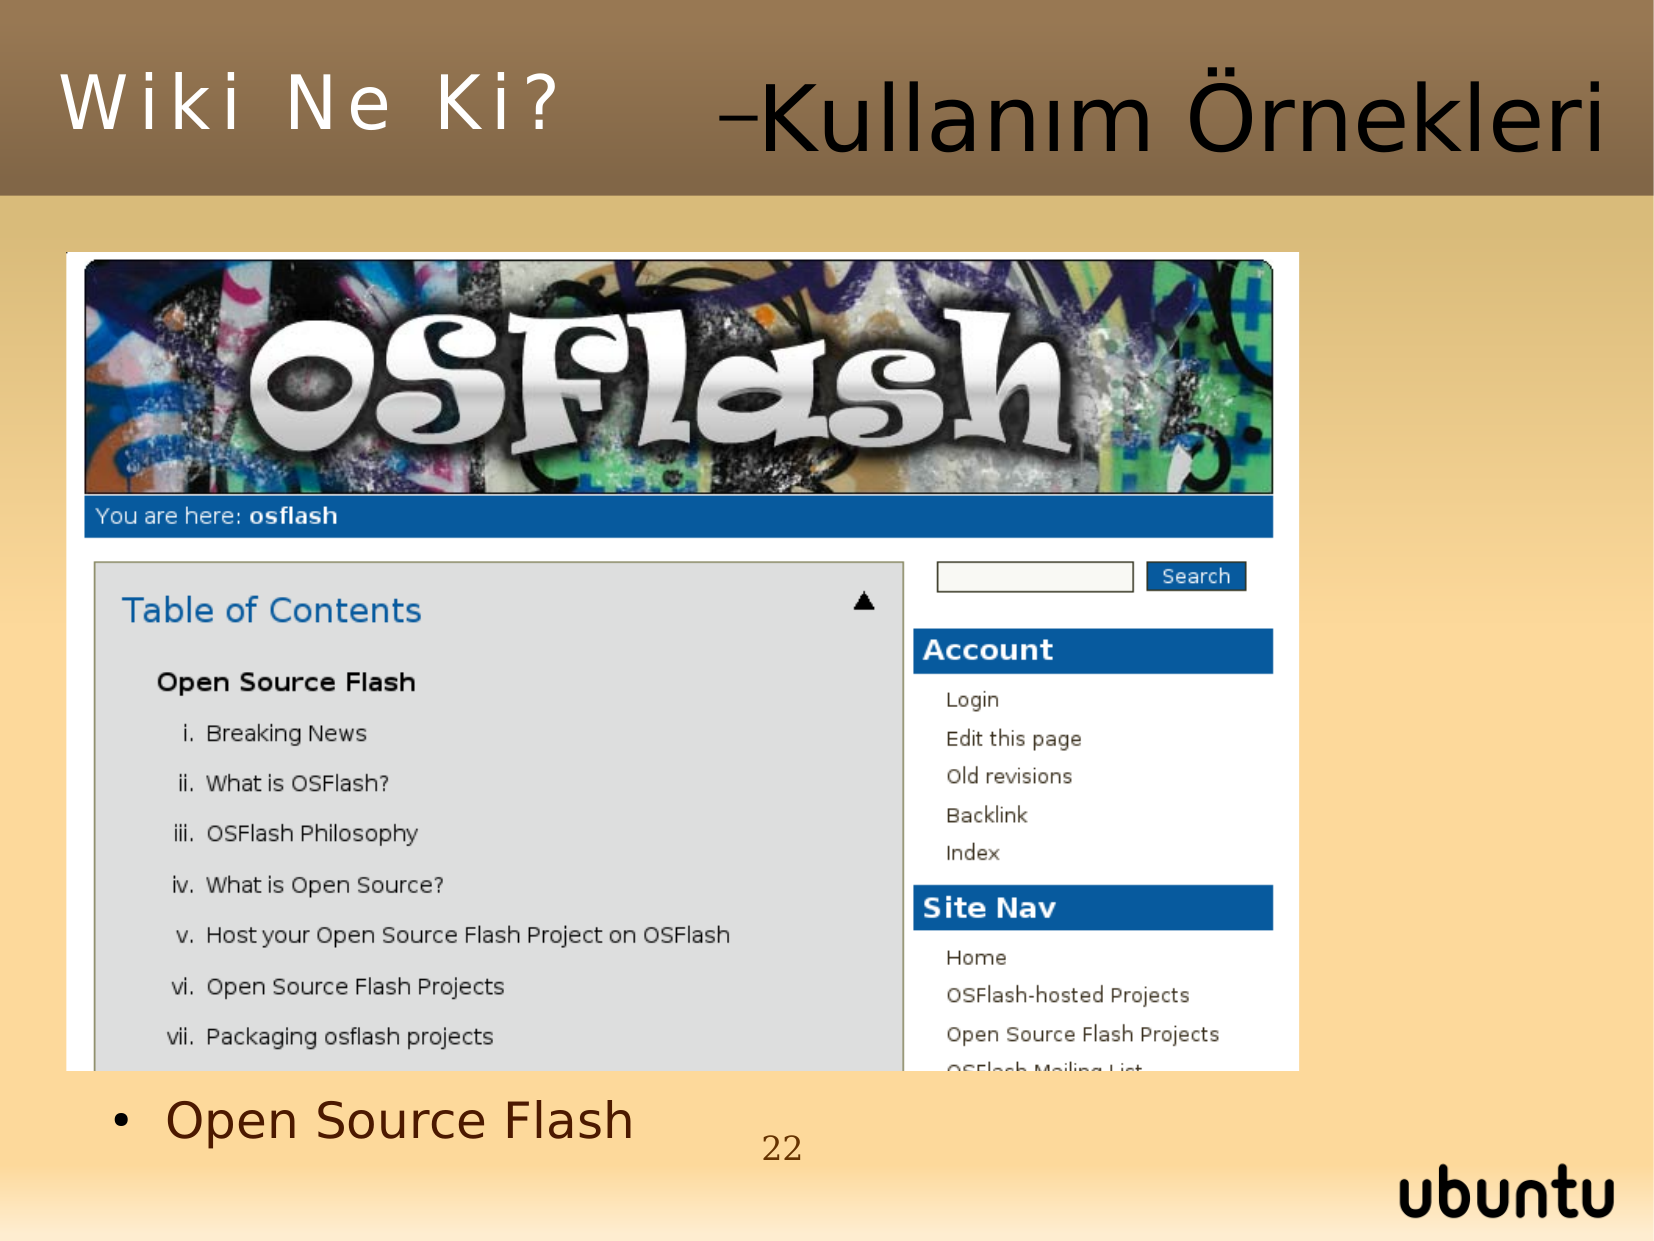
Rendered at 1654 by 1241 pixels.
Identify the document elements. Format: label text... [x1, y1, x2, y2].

list Open Source Flash [76, 1092, 1565, 1168]
text_box Kullanım Örnekleri [679, 59, 1625, 182]
title Wiki Ne Ki? [59, 29, 739, 178]
picture [0, 0, 1654, 1241]
